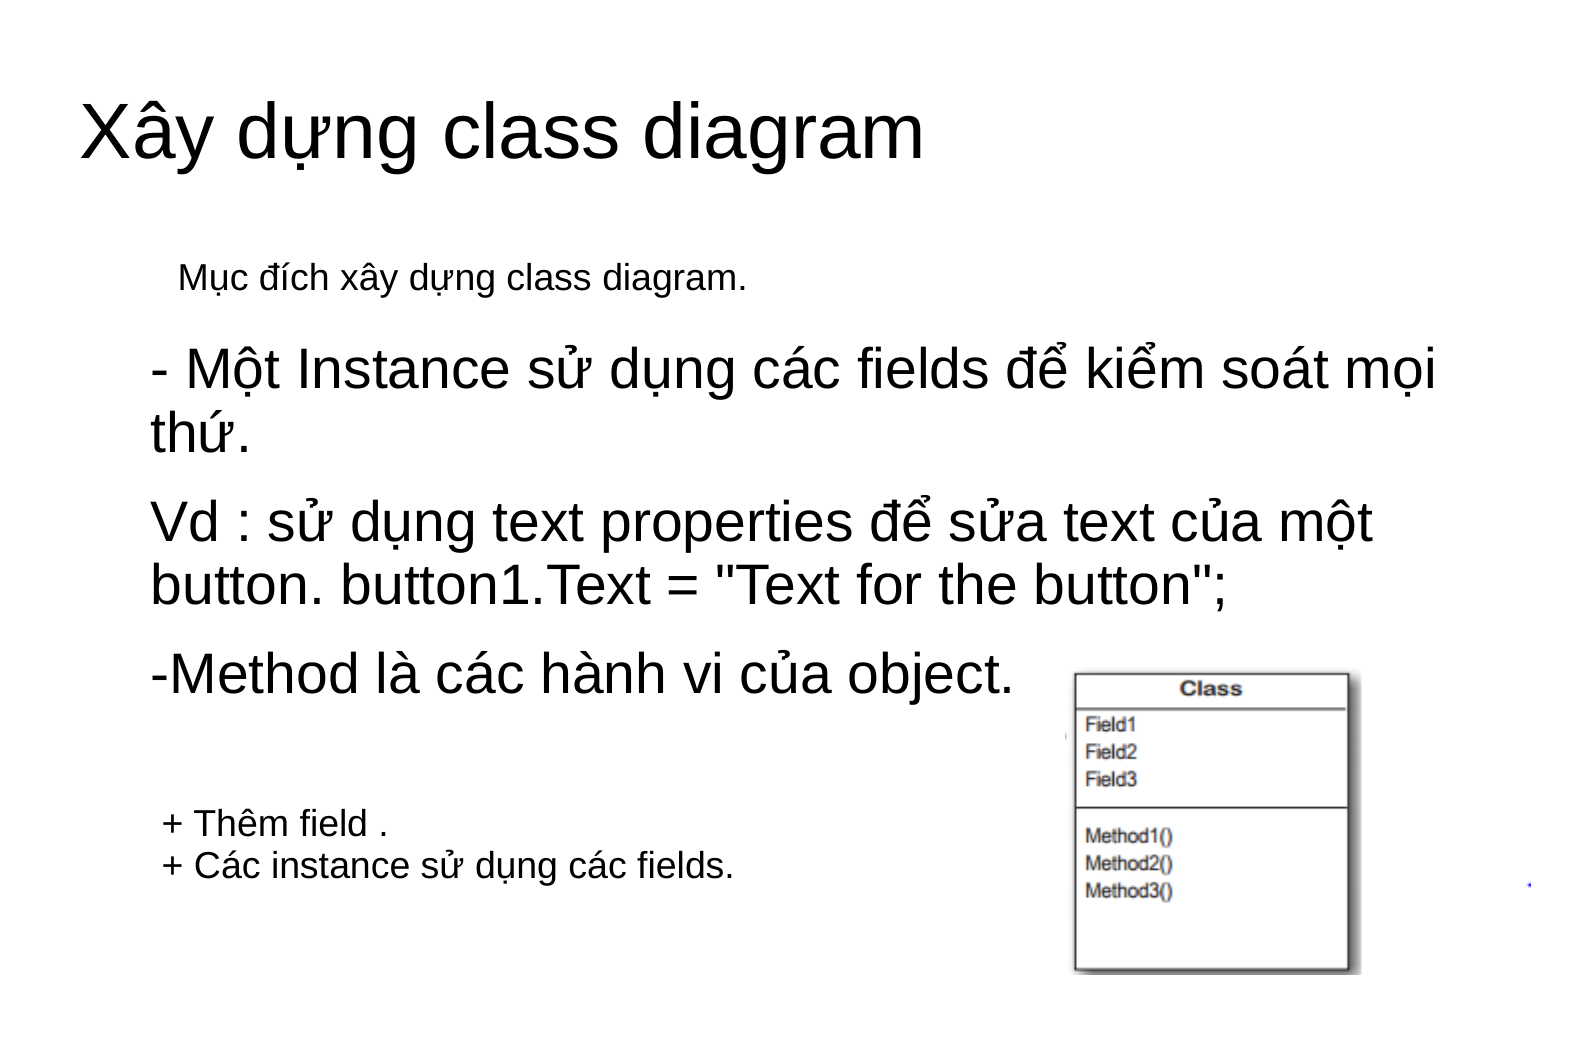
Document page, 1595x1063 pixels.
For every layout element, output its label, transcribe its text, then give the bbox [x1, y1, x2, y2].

text_box + Thêm field . + Các instance sử dụng các fields. [146, 795, 751, 894]
list - Một Instance sử dụng các fields để kiểm soát mọi thứ. Vd : sử dụng text properties để sửa text của một button. button1.Text = "Text for the button"; -Method là các hành vi của object. [79, 248, 1515, 951]
picture [1065, 665, 1531, 976]
text_box Mục đích xây dựng class diagram. [162, 248, 763, 306]
title Xây dựng class diagram [79, 42, 1515, 220]
